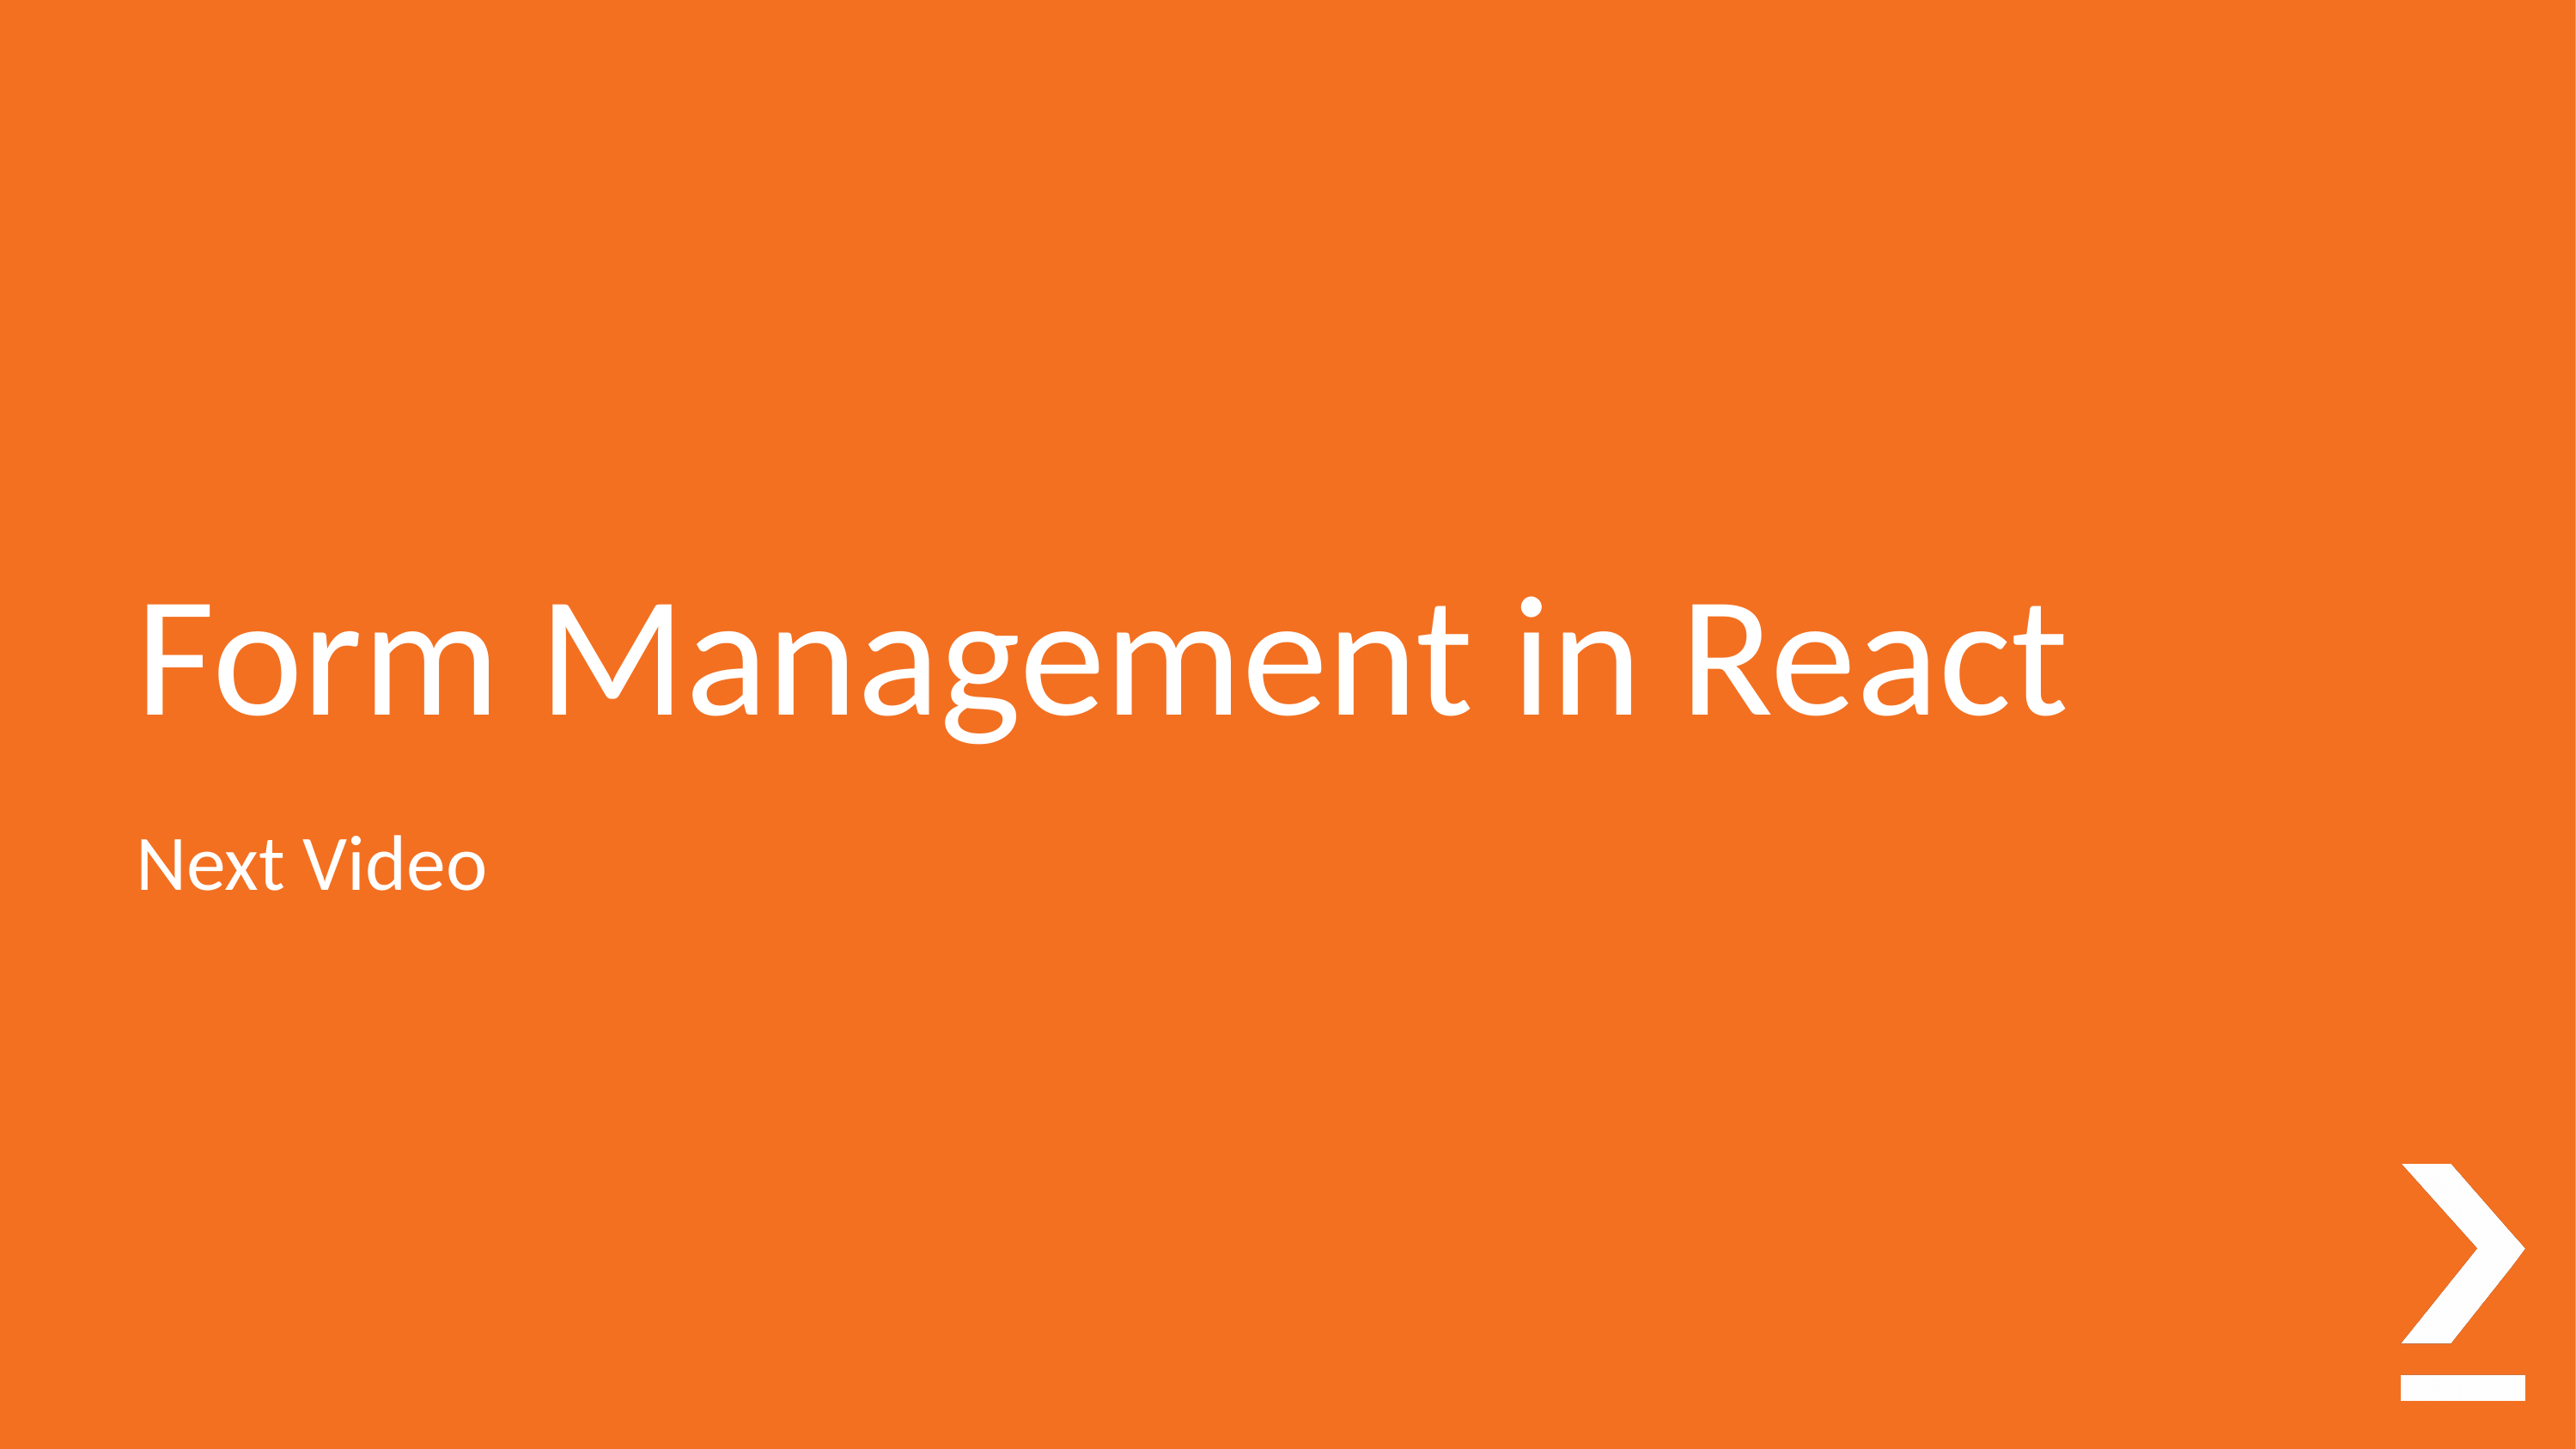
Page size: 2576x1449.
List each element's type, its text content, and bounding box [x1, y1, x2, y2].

picture [2401, 1164, 2525, 1401]
subtitle Next Video [110, 785, 2427, 908]
title Form Management in React [110, 512, 2427, 776]
